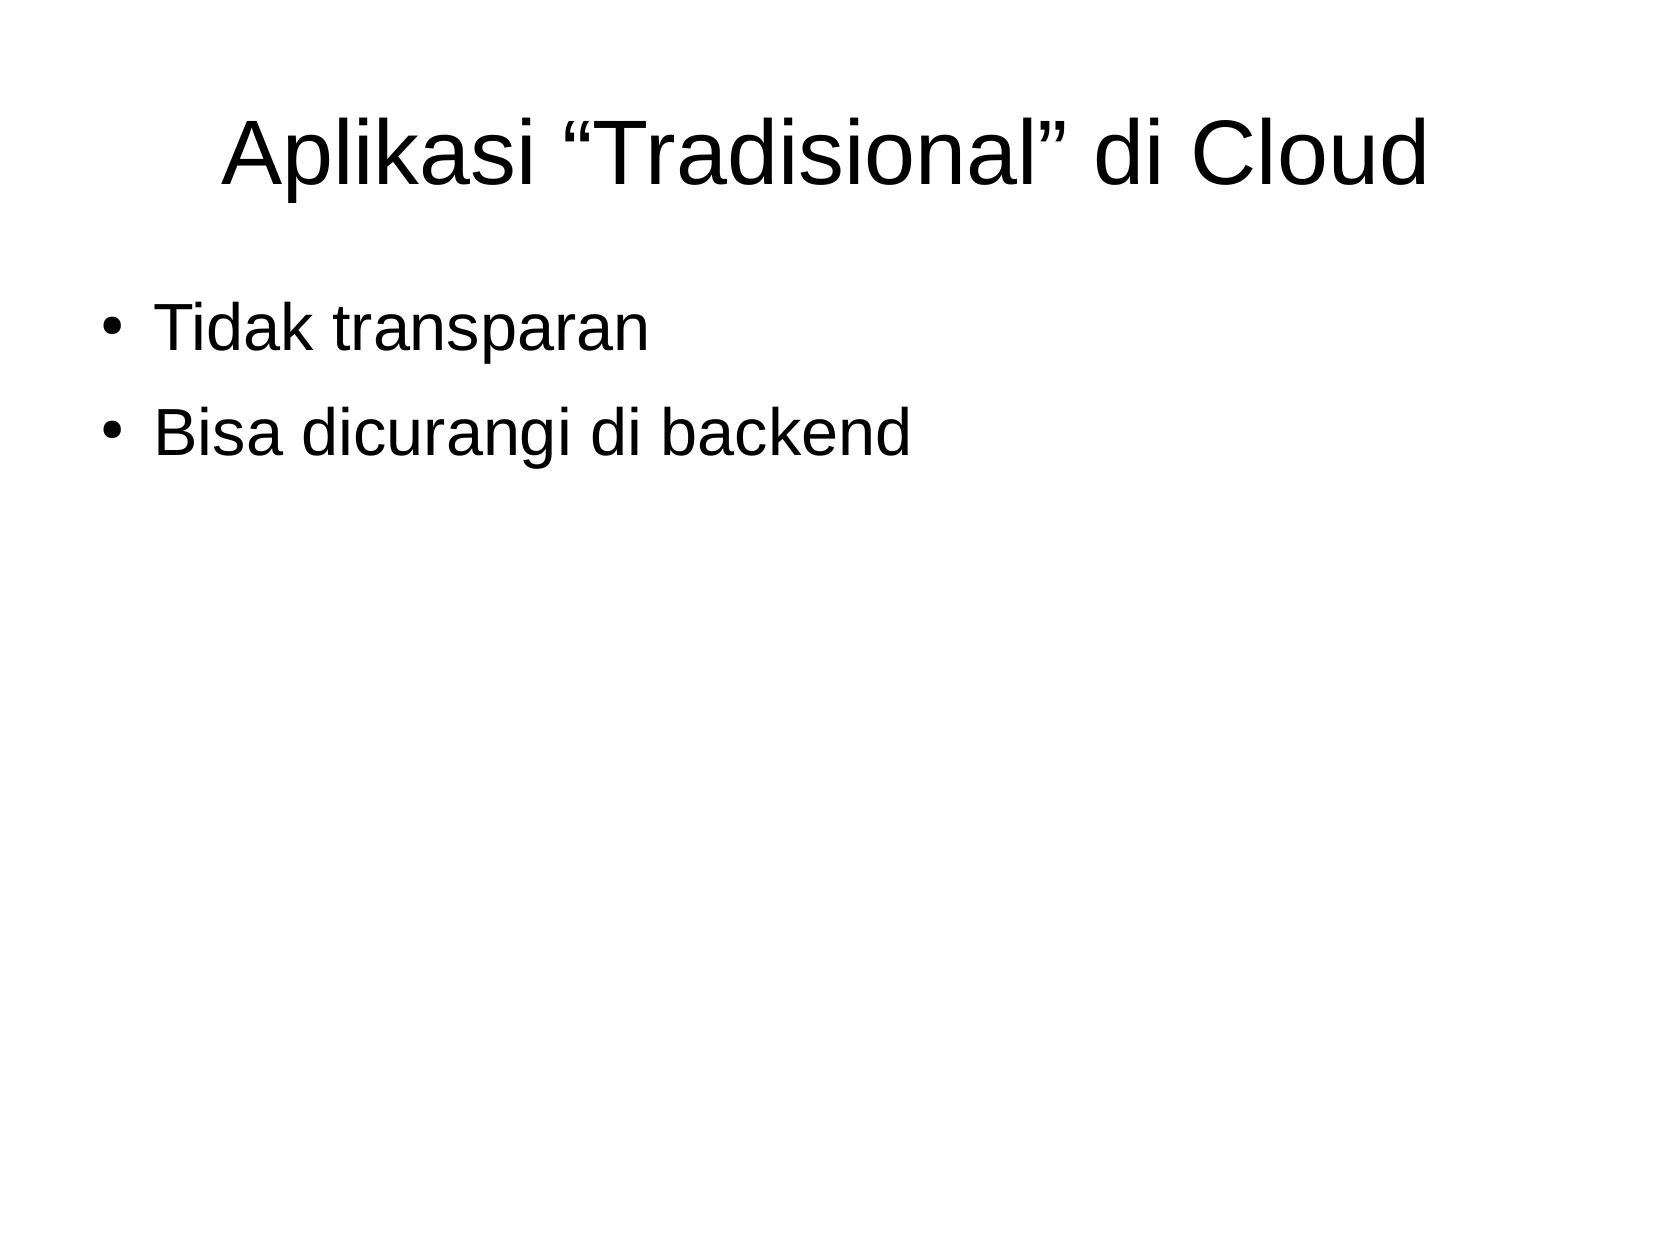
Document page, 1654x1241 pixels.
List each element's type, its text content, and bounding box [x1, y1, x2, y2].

list Tidak transparan Bisa dicurangi di backend [82, 290, 1571, 1010]
title Aplikasi “Tradisional” di Cloud [82, 49, 1571, 257]
